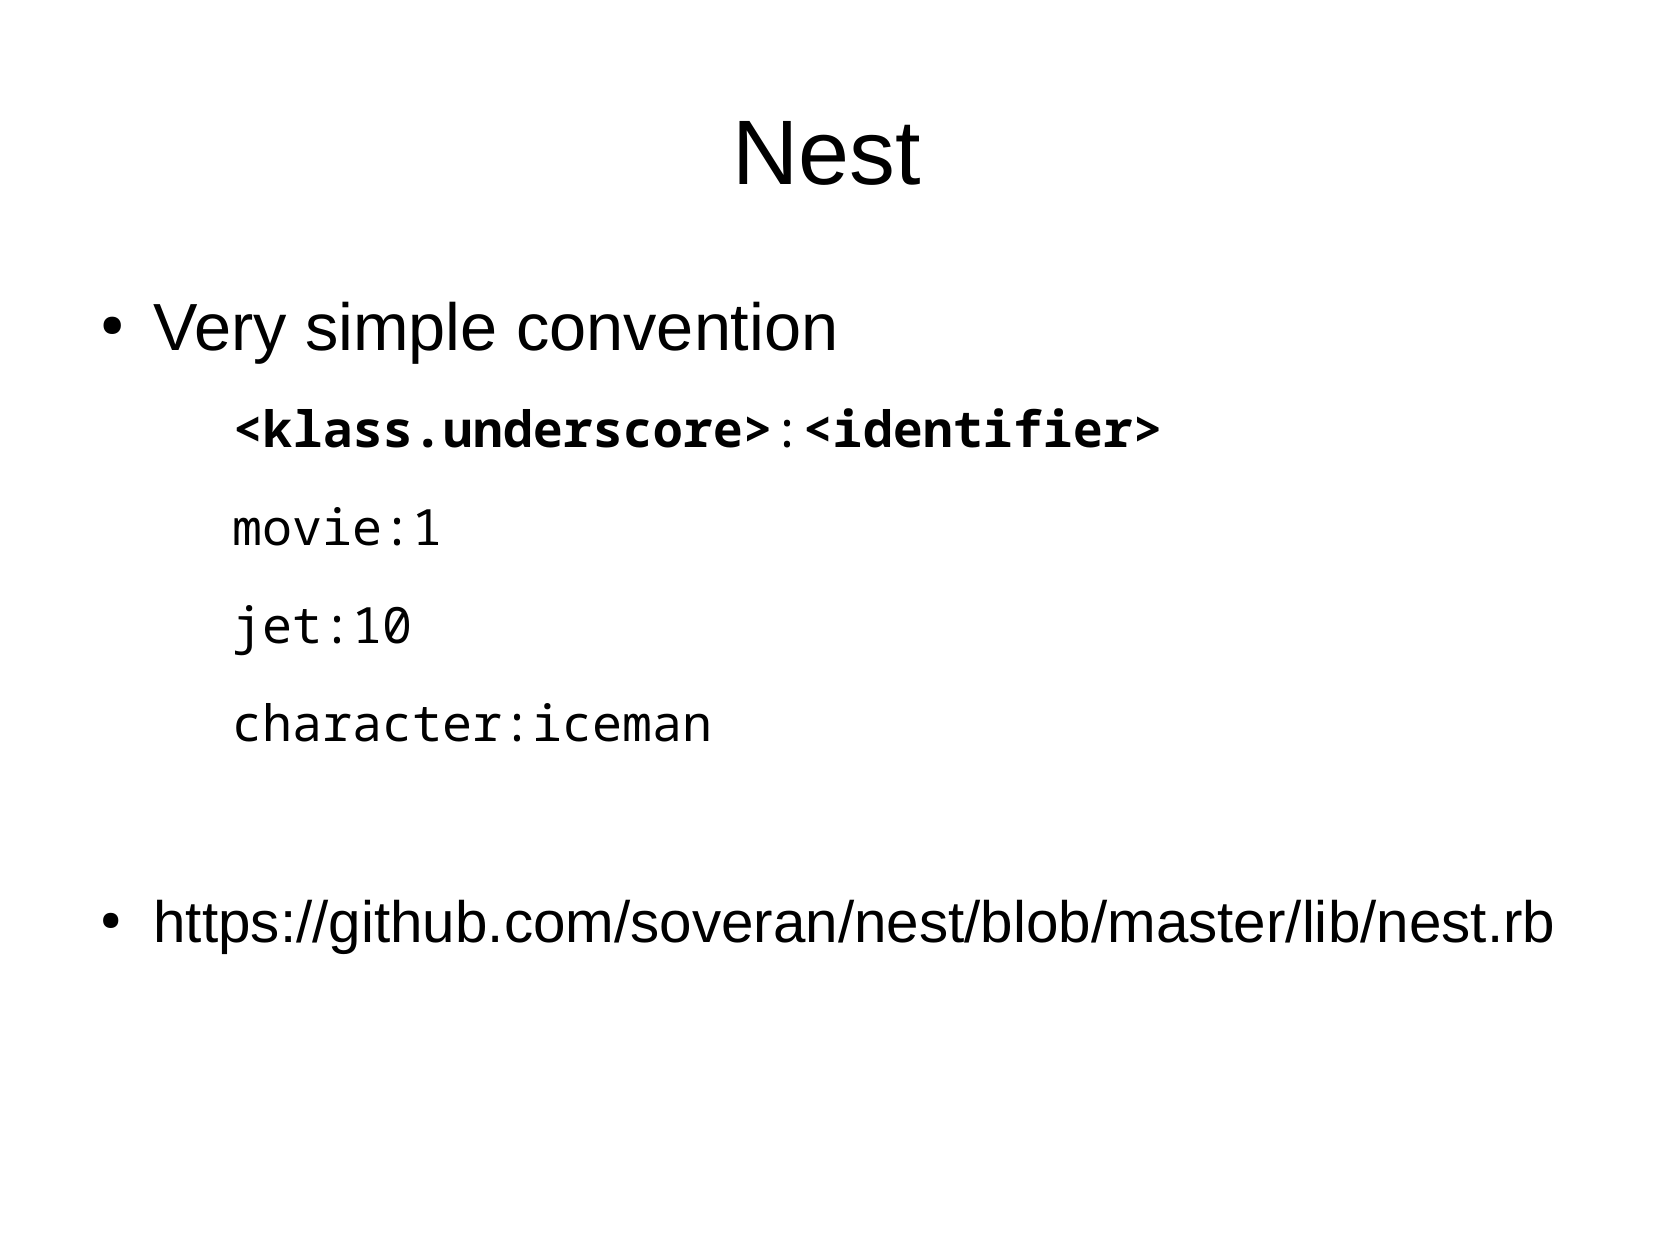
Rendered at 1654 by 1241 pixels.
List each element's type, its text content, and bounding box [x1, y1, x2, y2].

title Nest [82, 49, 1571, 257]
list Very simple convention <klass.underscore>:<identifier> movie:1 jet:10 character:iceman https://github.com/soveran/nest/blob/master/lib/nest.rb [82, 290, 1571, 1109]
